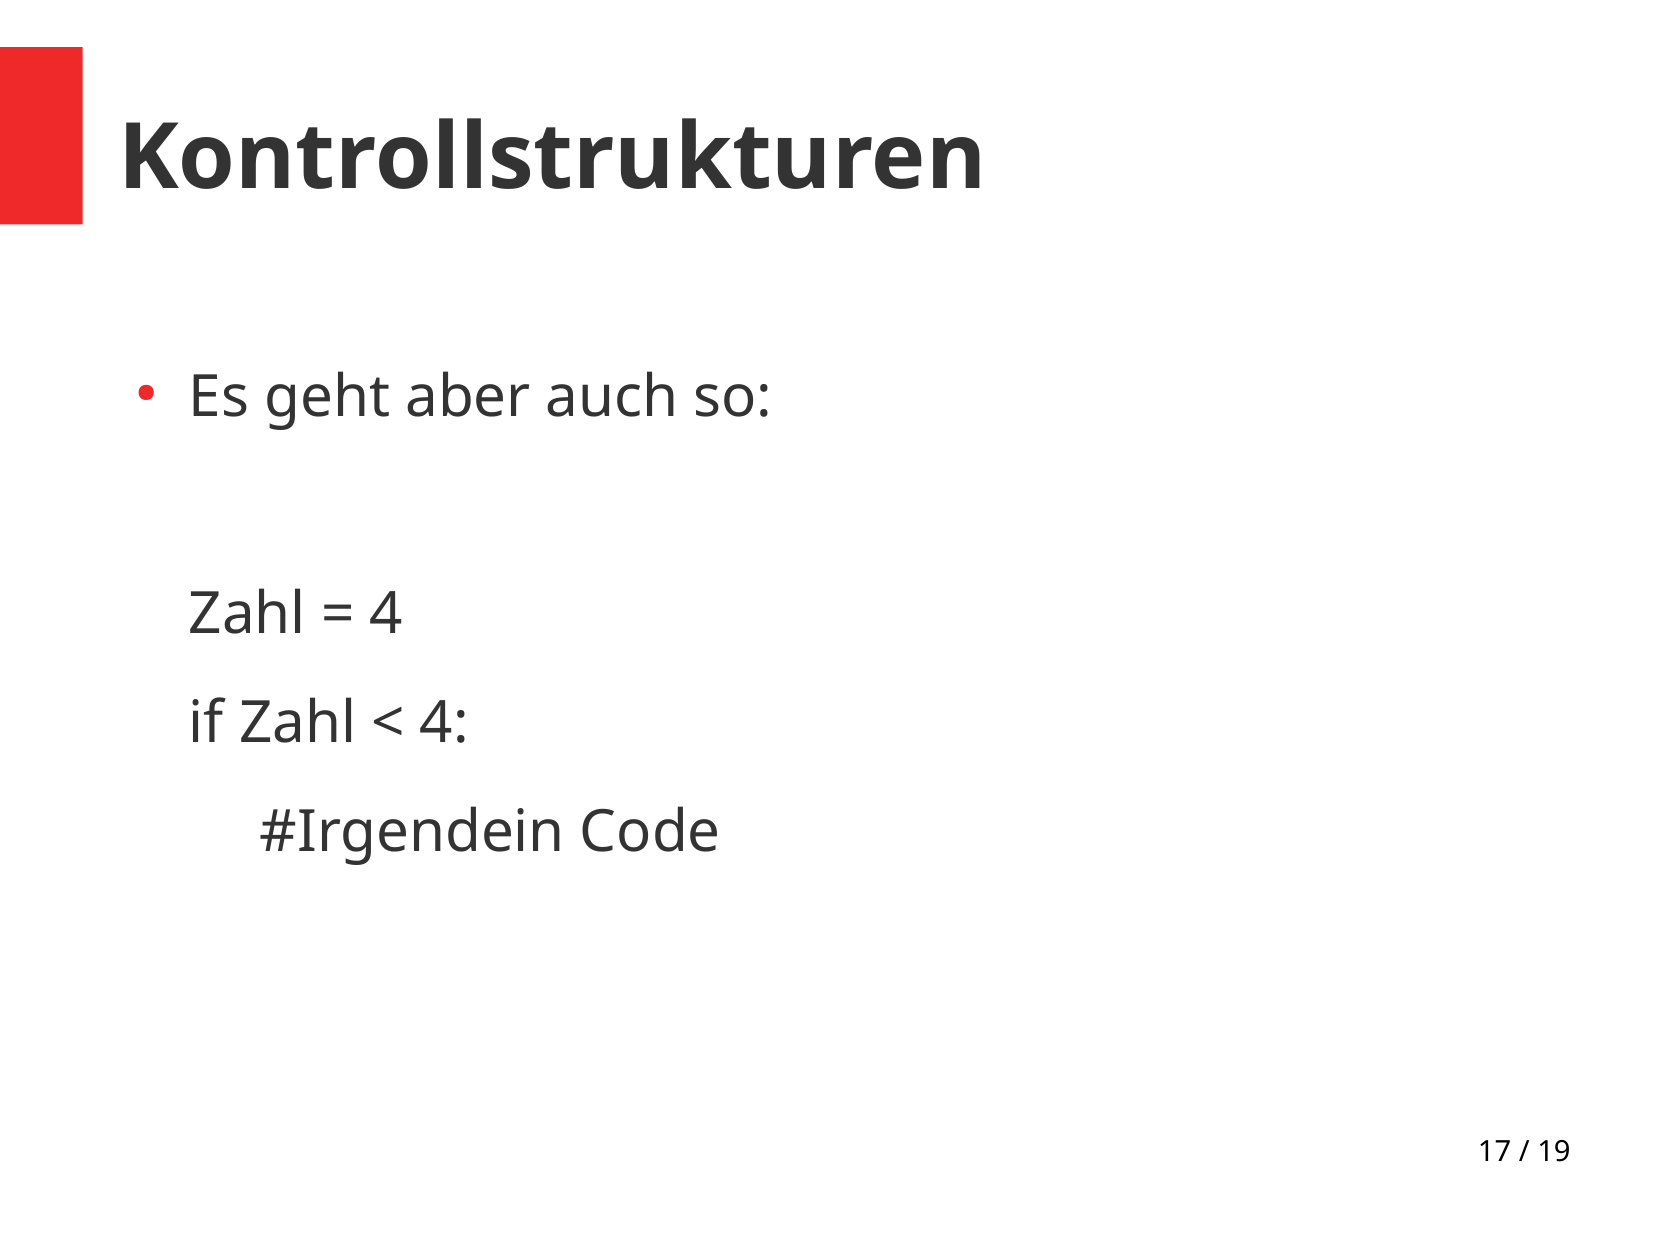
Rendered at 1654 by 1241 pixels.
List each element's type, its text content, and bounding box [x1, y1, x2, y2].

list Es geht aber auch so: Zahl = 4 if Zahl < 4: #Irgendein Code [118, 354, 1536, 1074]
title Kontrollstrukturen [118, 49, 1571, 257]
